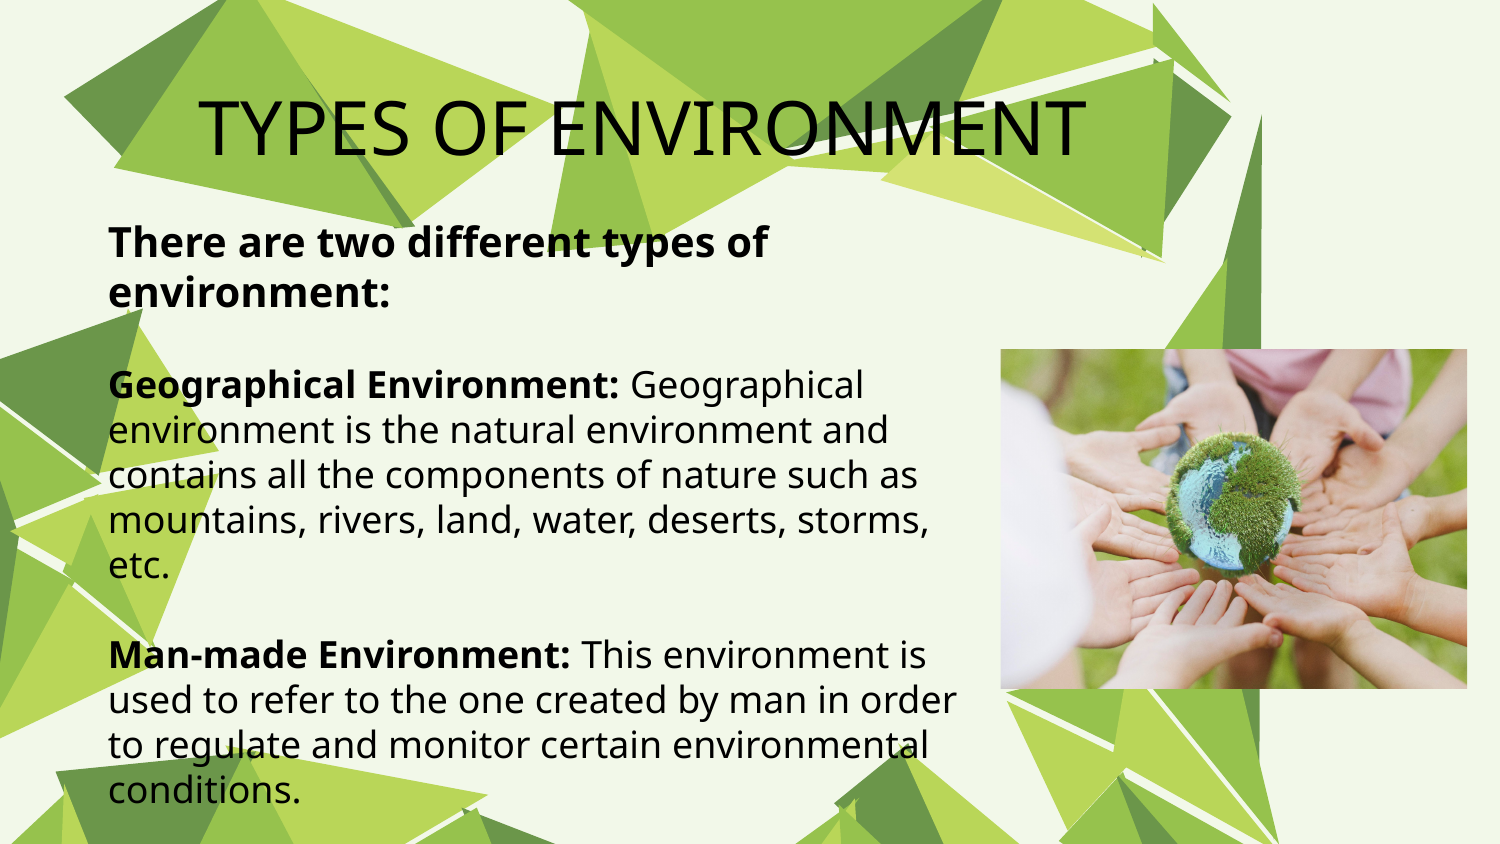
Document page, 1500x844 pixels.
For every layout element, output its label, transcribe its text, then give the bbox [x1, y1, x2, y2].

picture [1000, 349, 1468, 689]
title TYPES OF ENVIRONMENT [183, 65, 1364, 186]
subtitle There are two different types of environment: Geographical Environment: Geographical environment is the natural environment and contains all the components of nature such as mountains, rivers, land, water, deserts, storms, etc. Man-made Environment: This environment is used to refer to the one created by man in order to regulate and monitor certain environmental conditions. [92, 200, 978, 762]
